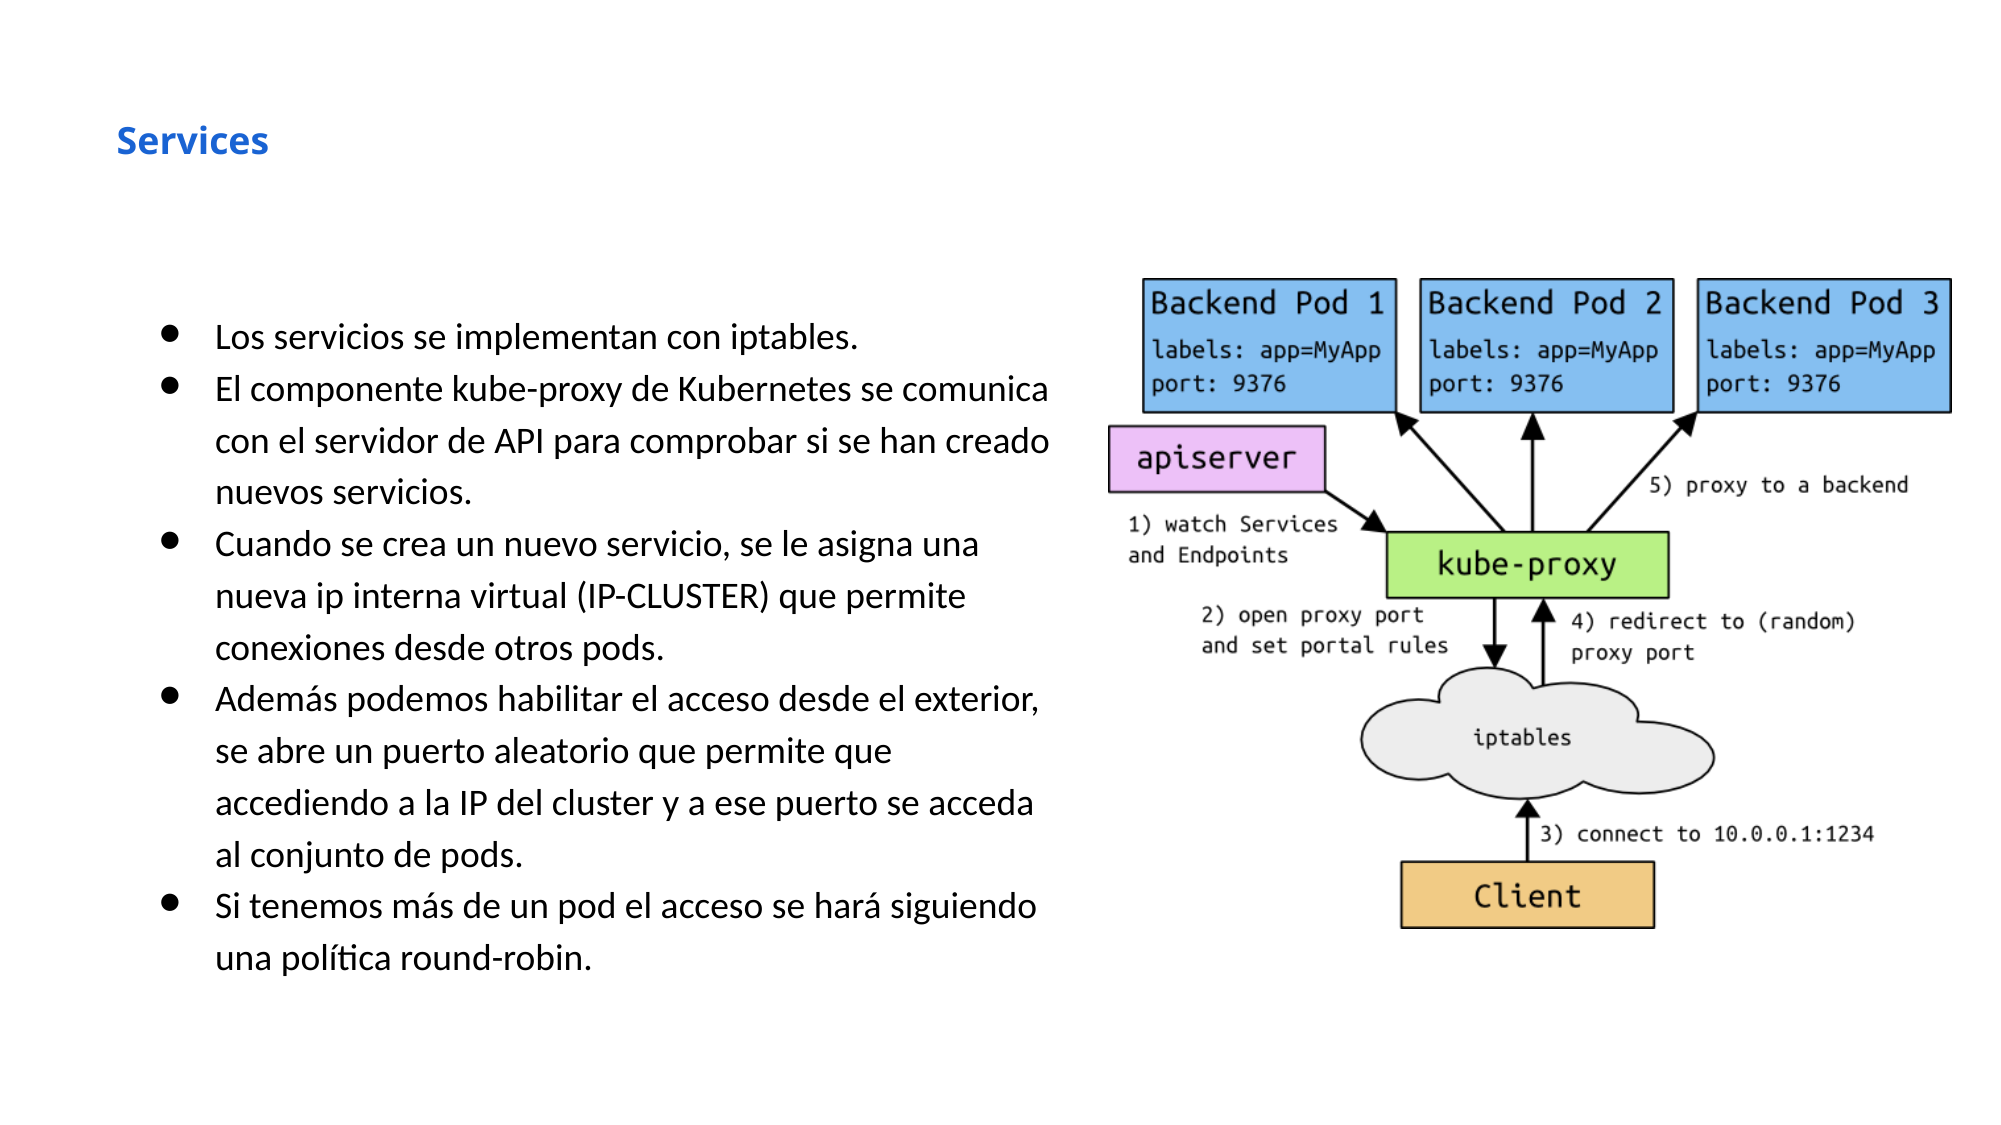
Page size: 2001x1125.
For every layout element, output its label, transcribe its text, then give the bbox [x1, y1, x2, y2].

text_box Services [101, 110, 437, 170]
picture [1108, 278, 1952, 930]
text_box Los servicios se implementan con iptables. El componente kube-proxy de Kubernetes se comunica con el servidor de API para comprobar si se han creado nuevos servicios. Cuando se crea un nuevo servicio, se le asigna una nueva ip interna virtual (IP-CLUSTER) que permite conexiones desde otros pods. Además podemos habilitar el acceso desde el exterior, se abre un puerto aleatorio que permite que accediendo a la IP del cluster y a ese puerto se acceda al conjunto de pods. Si tenemos más de un pod el acceso se hará siguiendo una política round-robin. [124, 213, 1069, 826]
